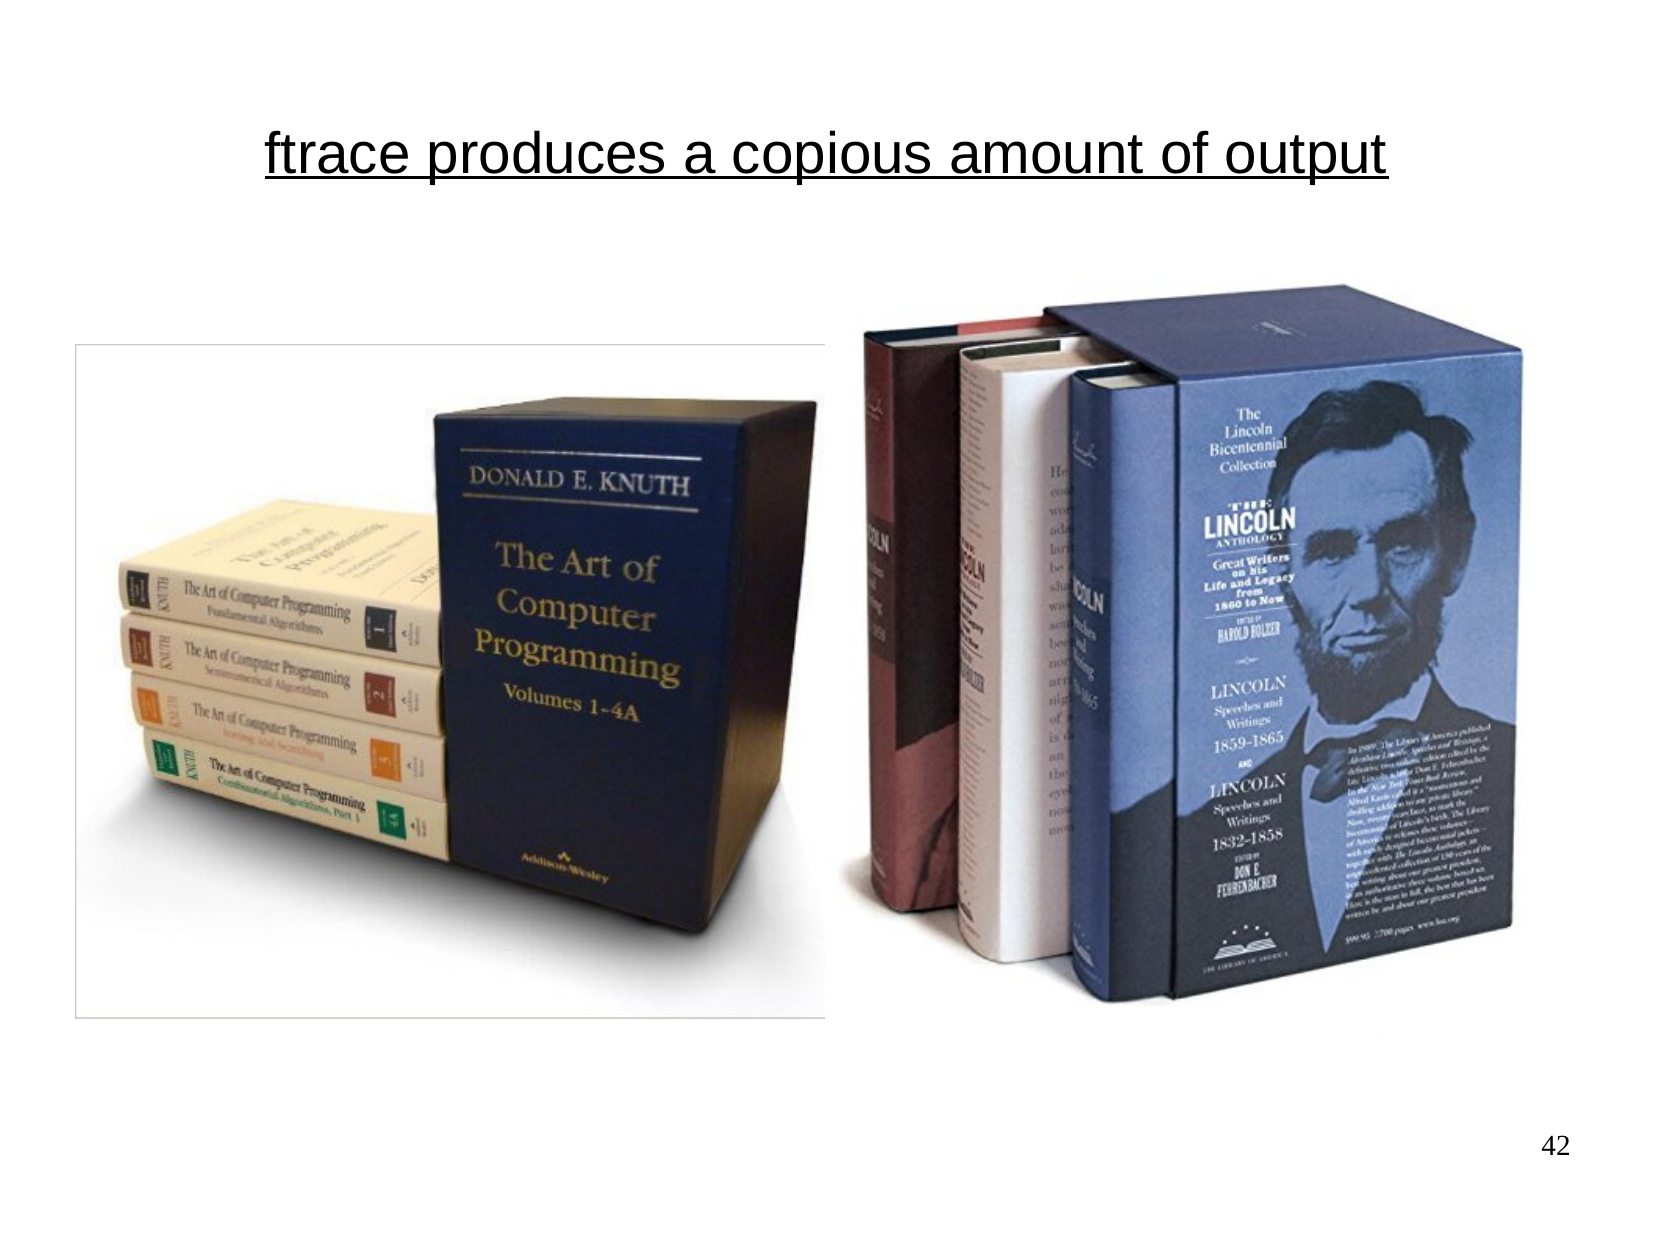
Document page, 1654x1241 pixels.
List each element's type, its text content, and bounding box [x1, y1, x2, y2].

picture [75, 256, 1550, 1038]
title ftrace produces a copious amount of output [82, 49, 1571, 257]
